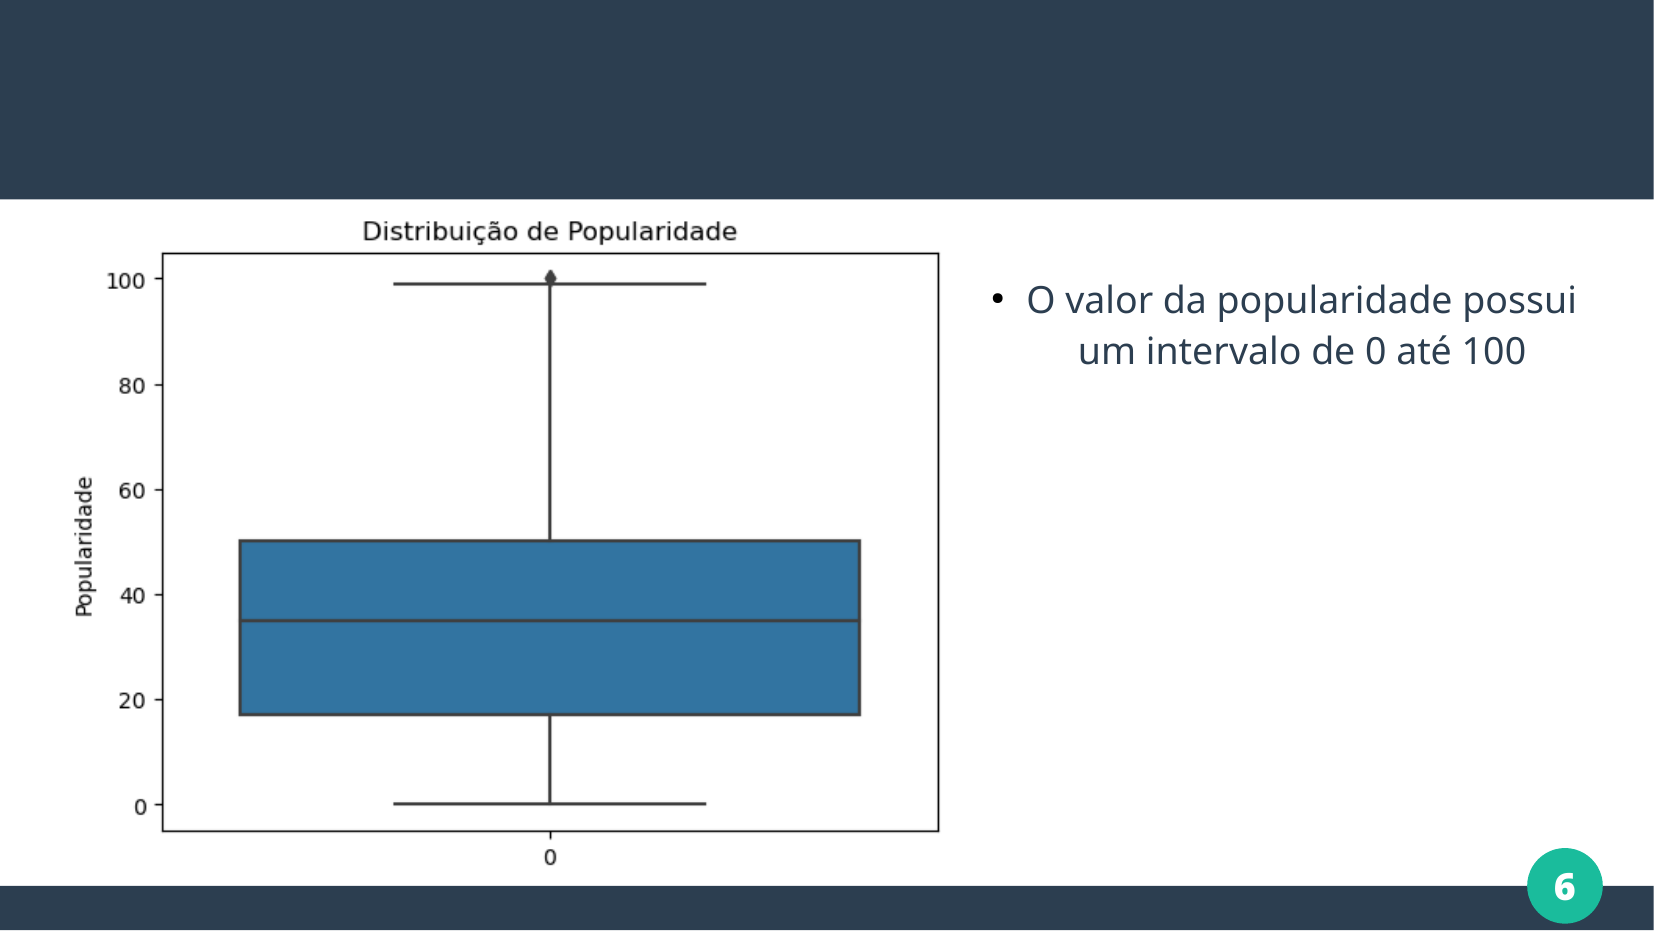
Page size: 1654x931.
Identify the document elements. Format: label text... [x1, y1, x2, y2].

text_box O valor da popularidade possui um intervalo de 0 até 100 [974, 270, 1595, 380]
picture [59, 206, 952, 884]
